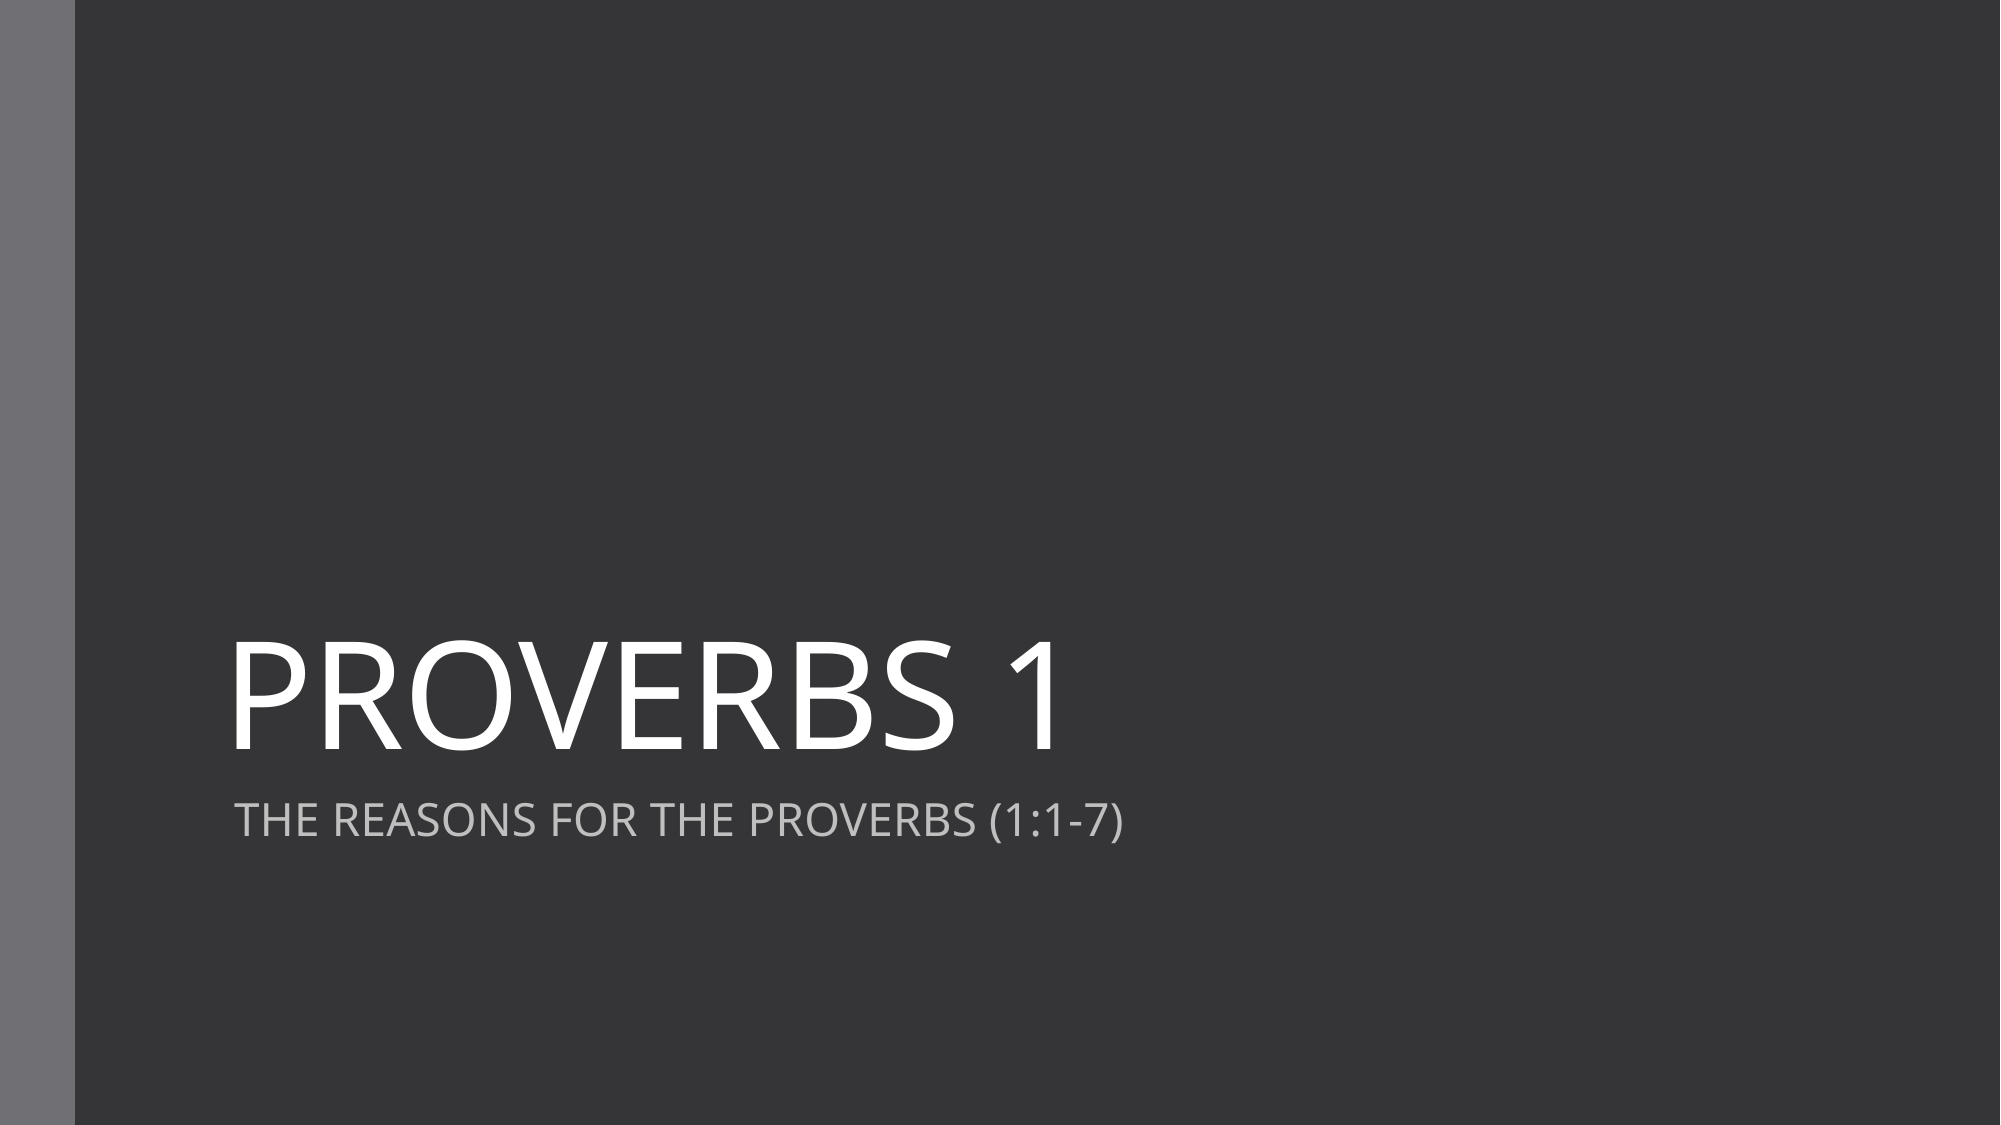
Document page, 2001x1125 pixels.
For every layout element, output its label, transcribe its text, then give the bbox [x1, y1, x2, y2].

title PROVERBS 1 [206, 124, 1752, 787]
subtitle THE REASONS FOR THE PROVERBS (1:1-7) [206, 787, 1752, 1066]
